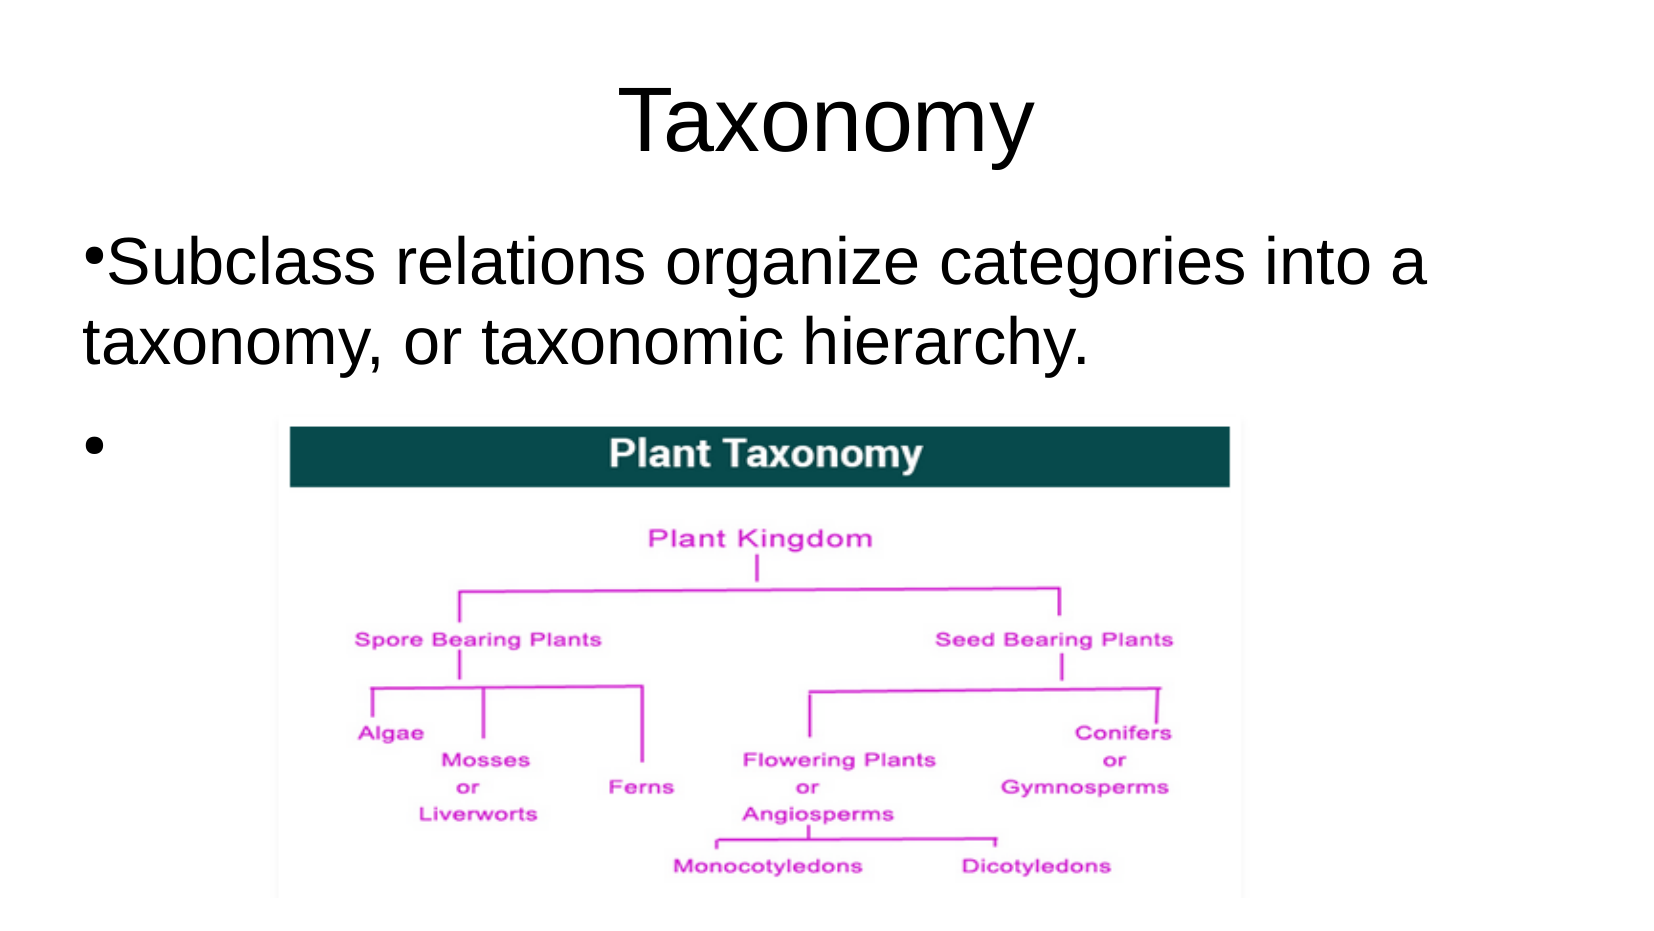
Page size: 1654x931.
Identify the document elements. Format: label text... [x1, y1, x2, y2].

picture [212, 401, 1347, 898]
list Subclass relations organize categories into a taxonomy, or taxonomic hierarchy. [82, 217, 1571, 758]
title Taxonomy [82, 37, 1571, 193]
